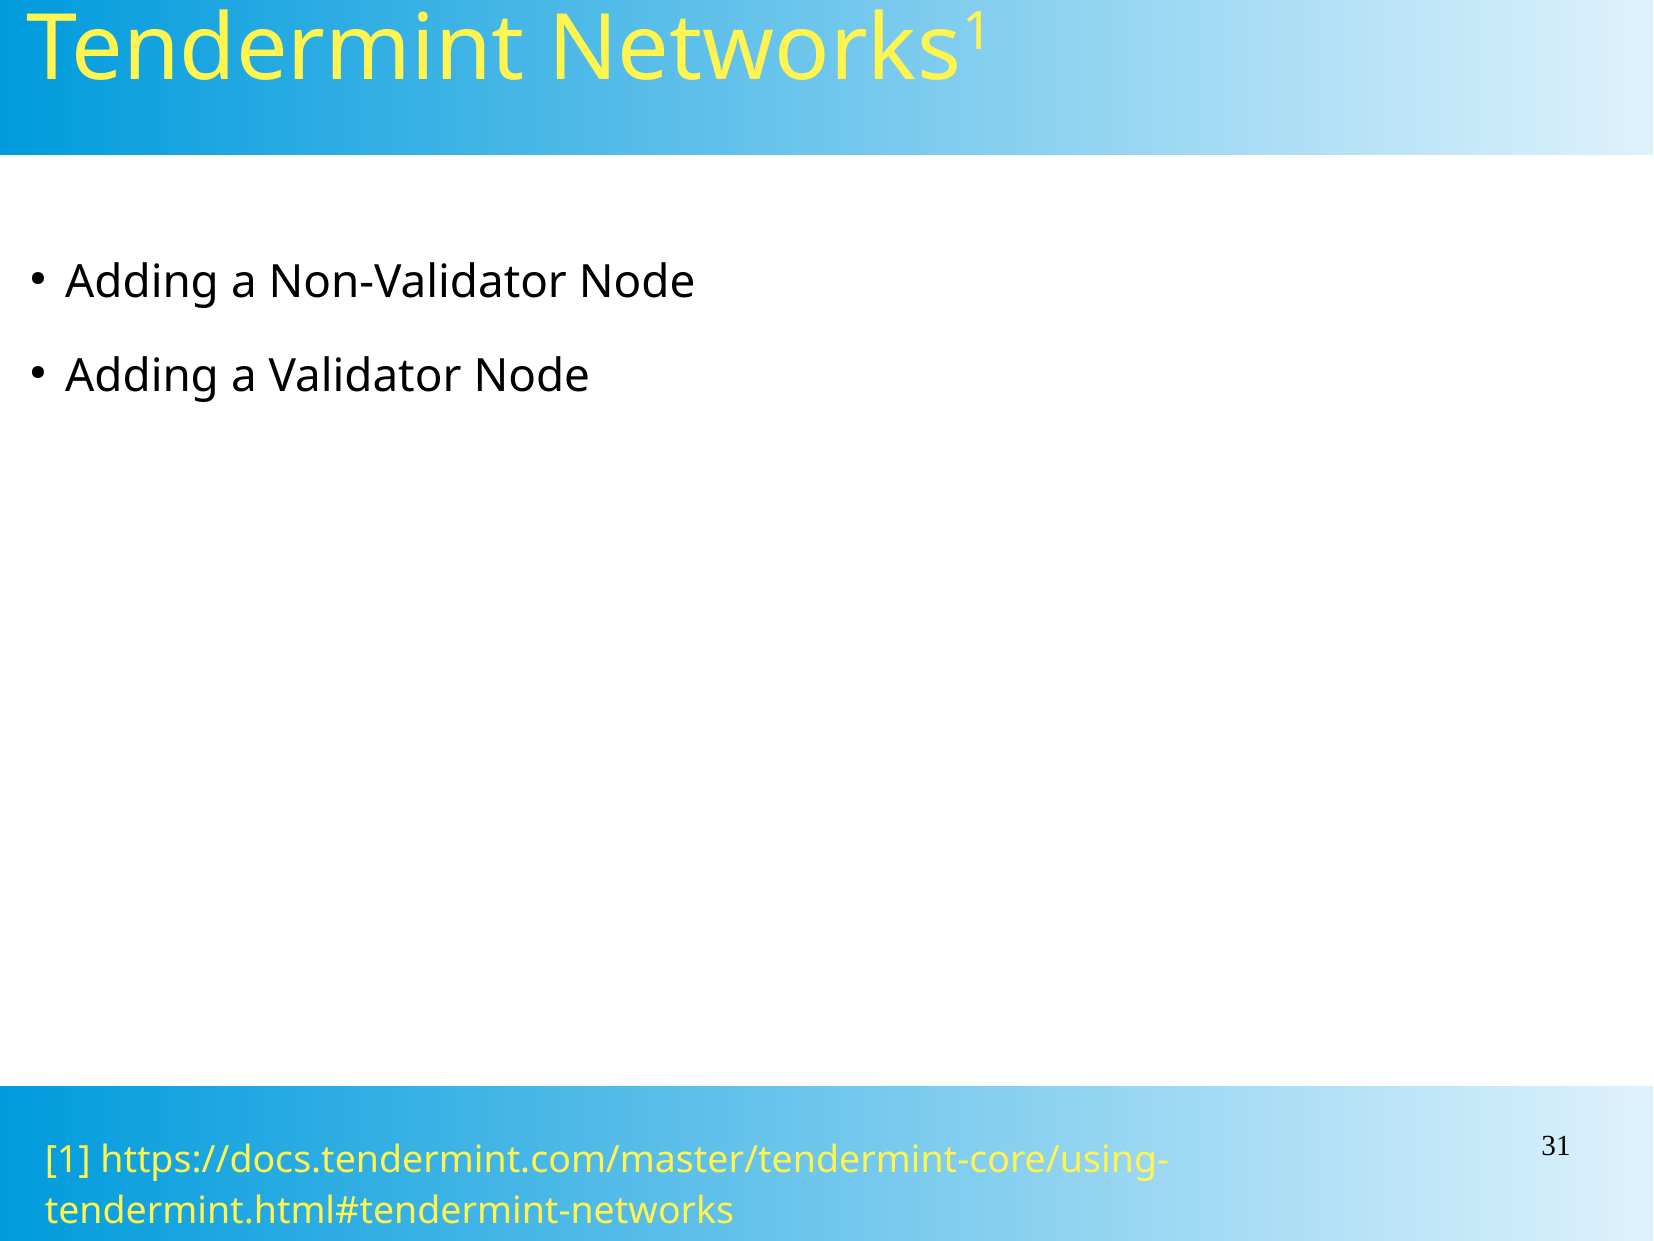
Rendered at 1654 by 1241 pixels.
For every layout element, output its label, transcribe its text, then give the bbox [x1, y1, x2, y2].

text_box Adding a Non-Validator Node Adding a Validator Node [15, 210, 1516, 405]
text_box [1] https://docs.tendermint.com/master/tendermint-core/using-tendermint.html#tendermint-networks [30, 1125, 1516, 1215]
title Tendermint Networks1 [26, 11, 1516, 202]
